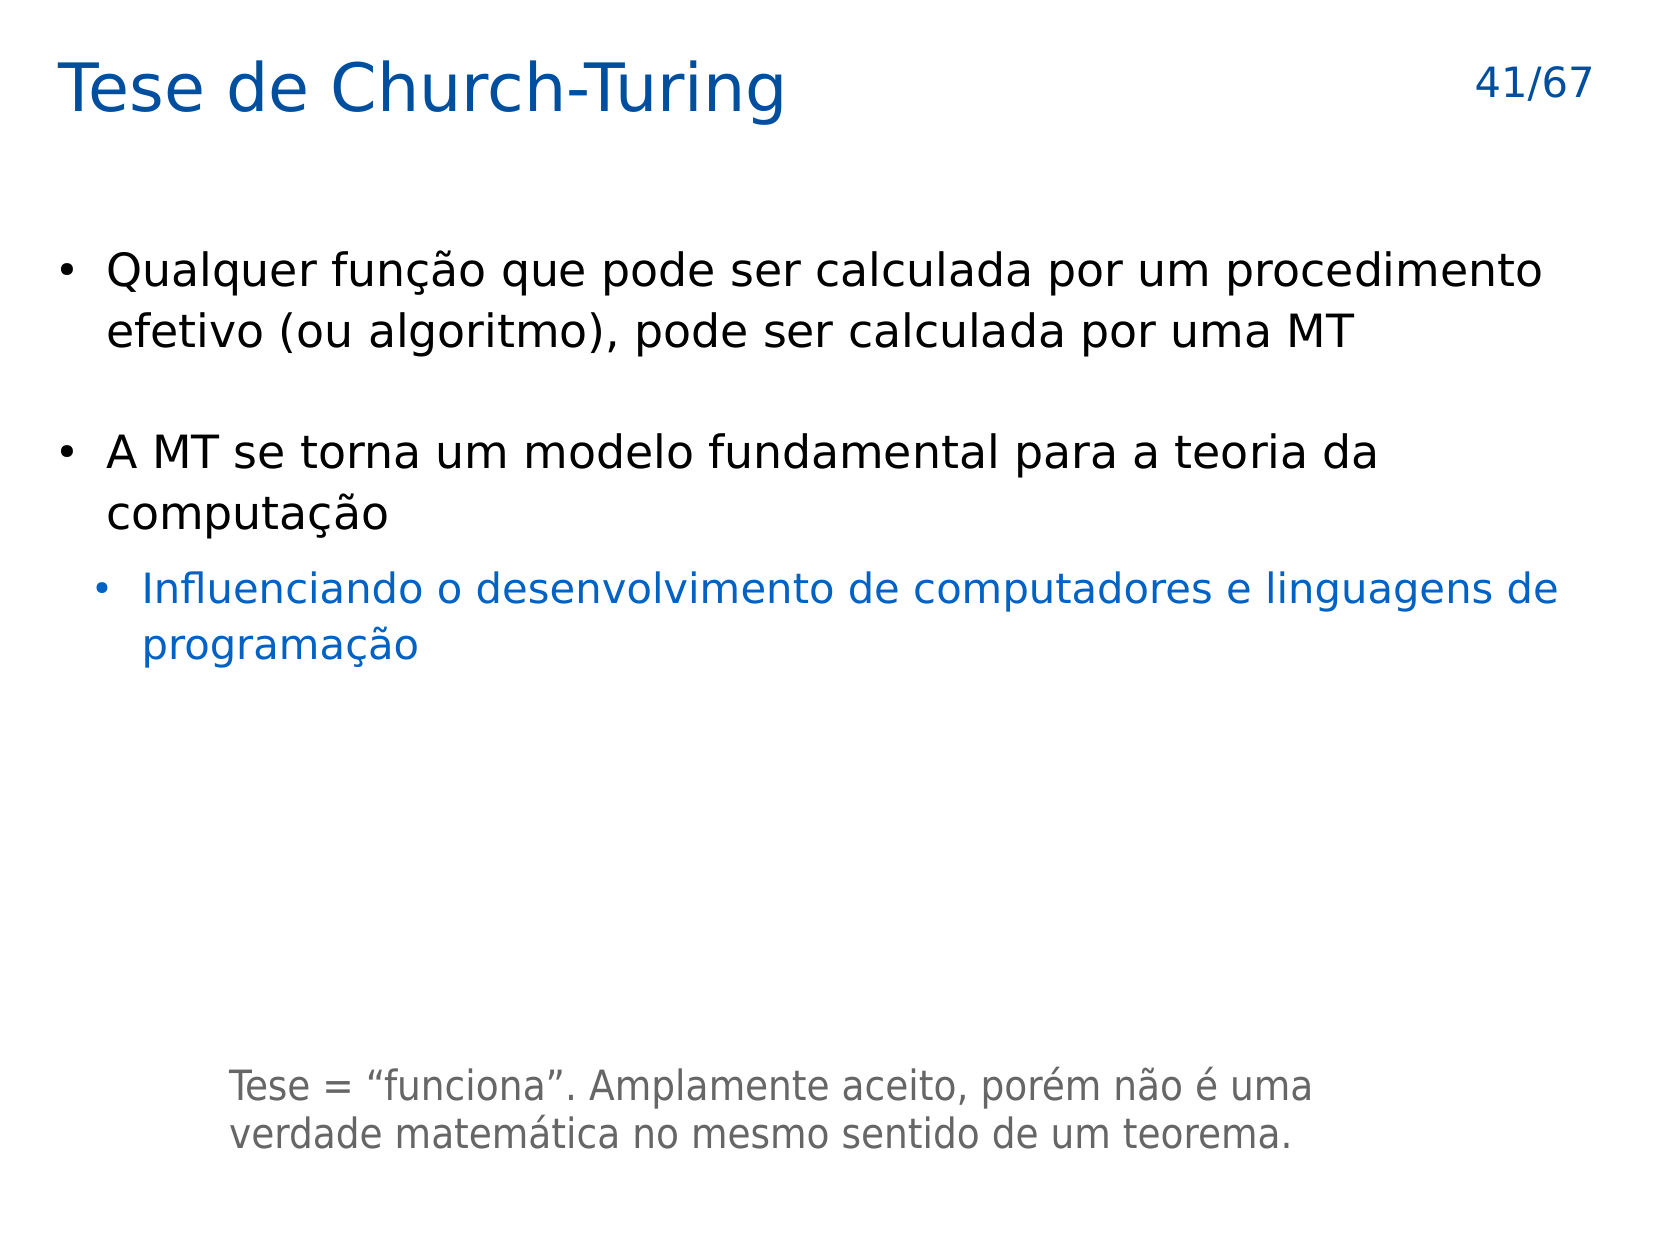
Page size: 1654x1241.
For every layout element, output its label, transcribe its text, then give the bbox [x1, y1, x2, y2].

title Tese de Church-Turing [59, 29, 1625, 148]
list Qualquer função que pode ser calculada por um procedimento efetivo (ou algoritmo), pode ser calculada por uma MT A MT se torna um modelo fundamental para a teoria da computação Influenciando o desenvolvimento de computadores e linguagens de programação [59, 236, 1595, 1211]
text_box Tese = “funciona”. Amplamente aceito, porém não é uma verdade matemática no mesmo sentido de um teorema. [214, 1053, 1440, 1166]
